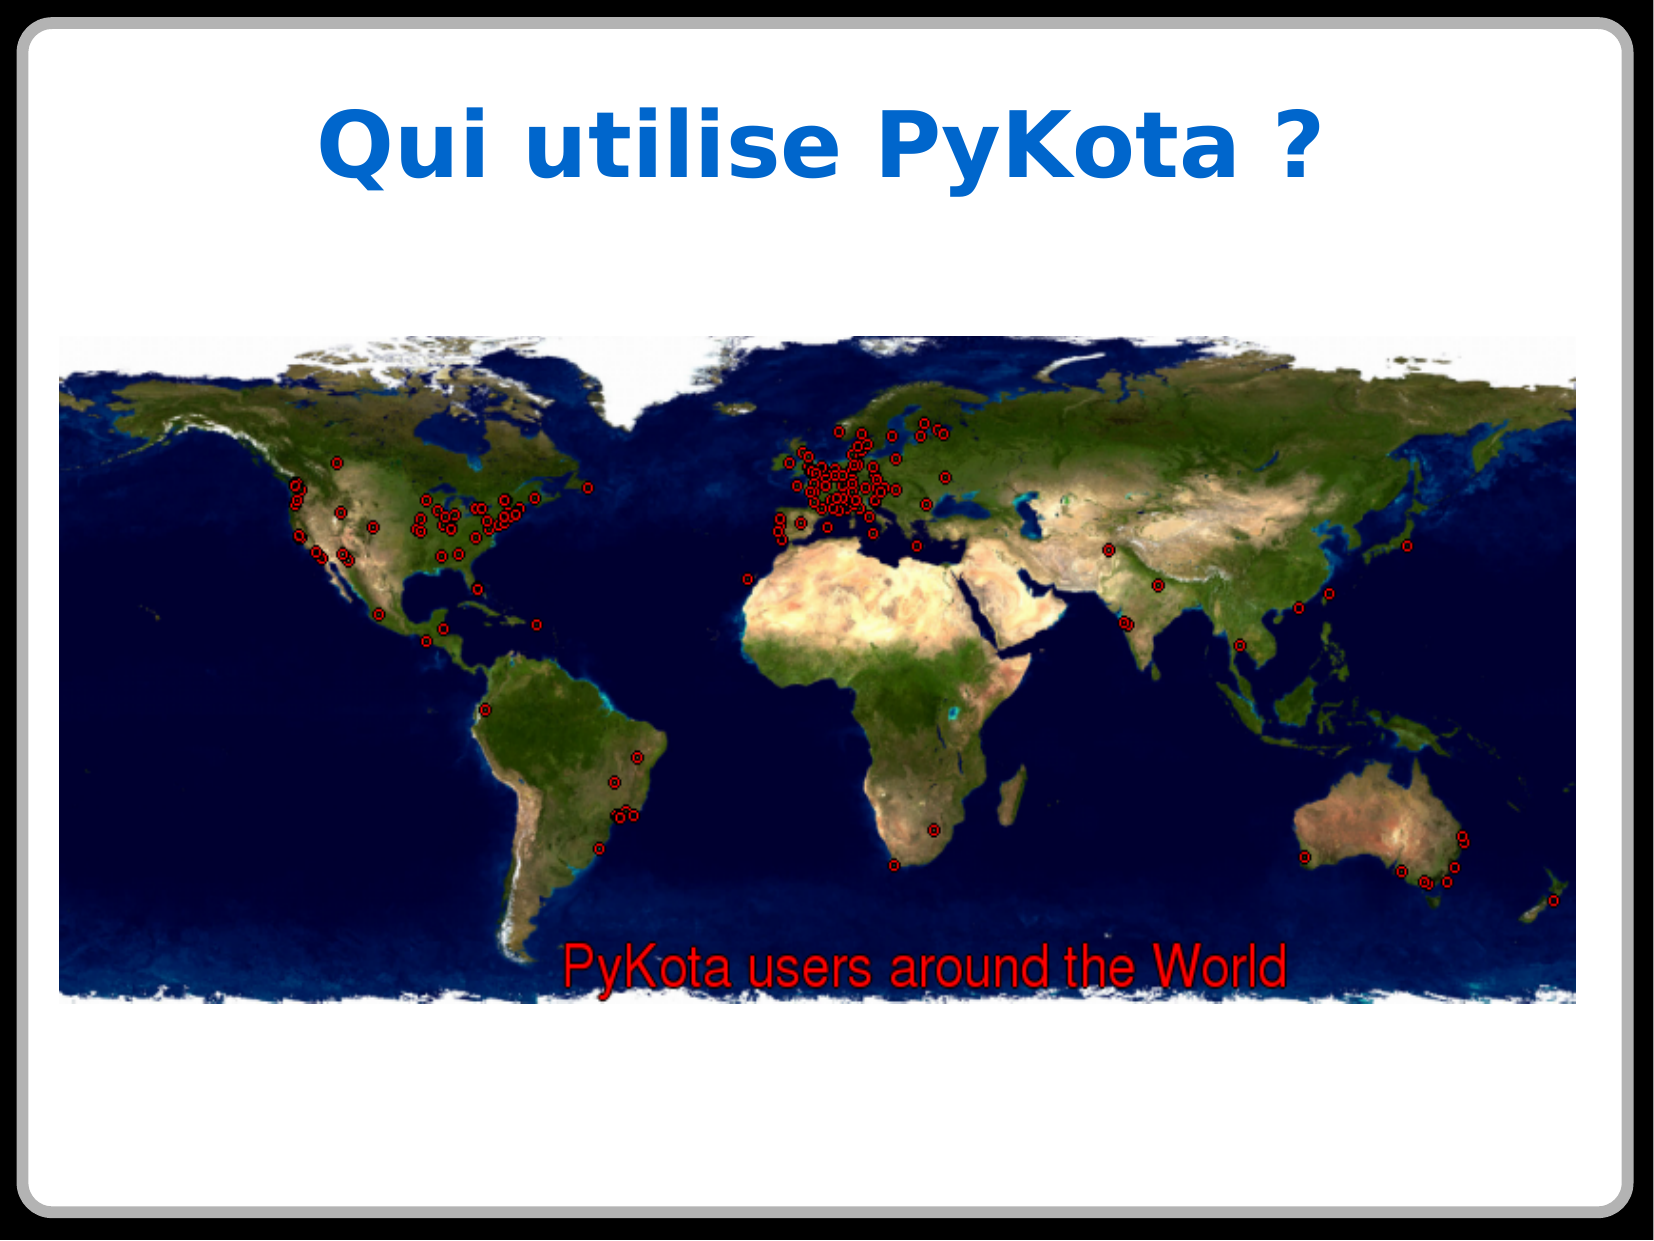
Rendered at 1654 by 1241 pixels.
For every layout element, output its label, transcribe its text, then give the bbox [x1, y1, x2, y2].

picture [59, 336, 1576, 1004]
title Qui utilise PyKota ? [67, 91, 1577, 199]
